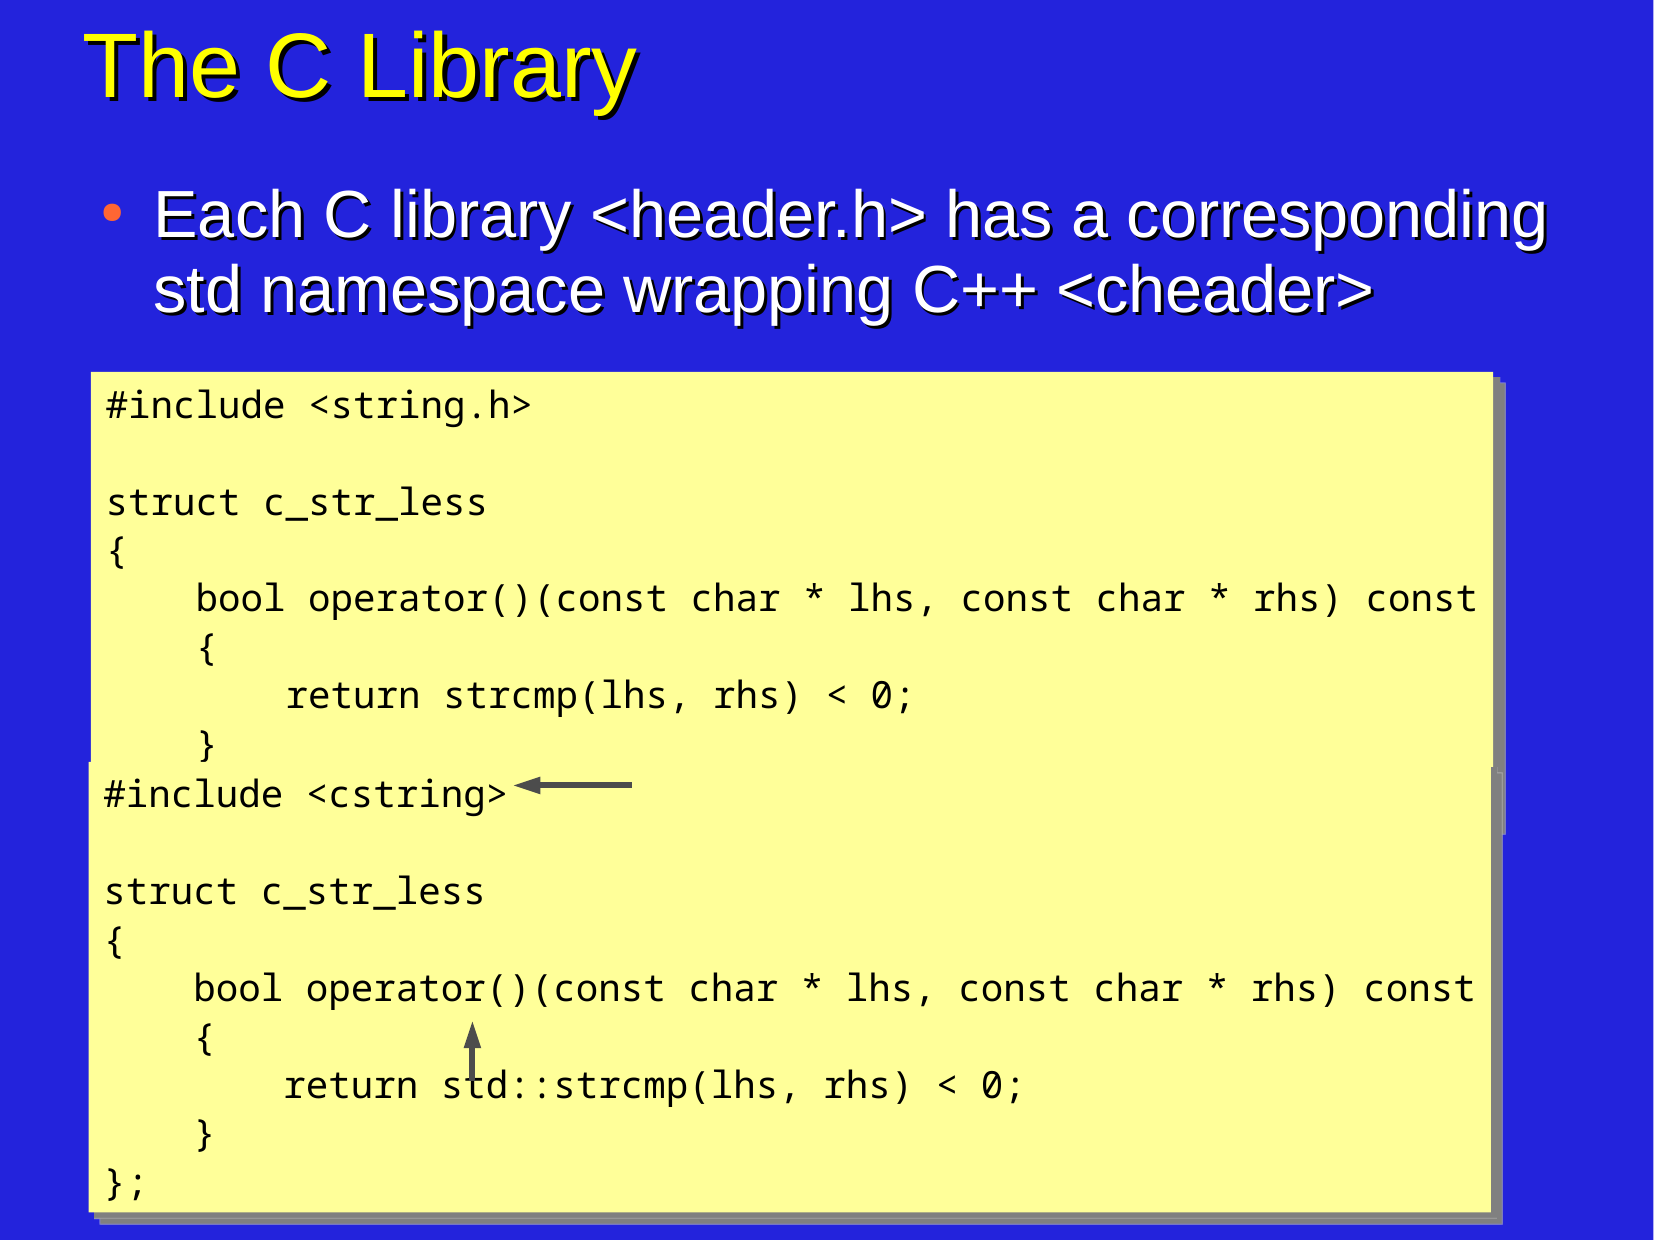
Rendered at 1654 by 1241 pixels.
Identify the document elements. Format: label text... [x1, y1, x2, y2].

text_box #include <string.h> struct c_str_less { bool operator()(const char * lhs, const char * rhs) const { return strcmp(lhs, rhs) < 0; } }; [90, 371, 1494, 767]
text_box #include <cstring> struct c_str_less { bool operator()(const char * lhs, const char * rhs) const { return std::strcmp(lhs, rhs) < 0; } }; [88, 761, 1491, 1213]
title The C Library [82, 2, 1571, 130]
list Each C library <header.h> has a corresponding std namespace wrapping C++ <cheader> [82, 177, 1571, 1182]
